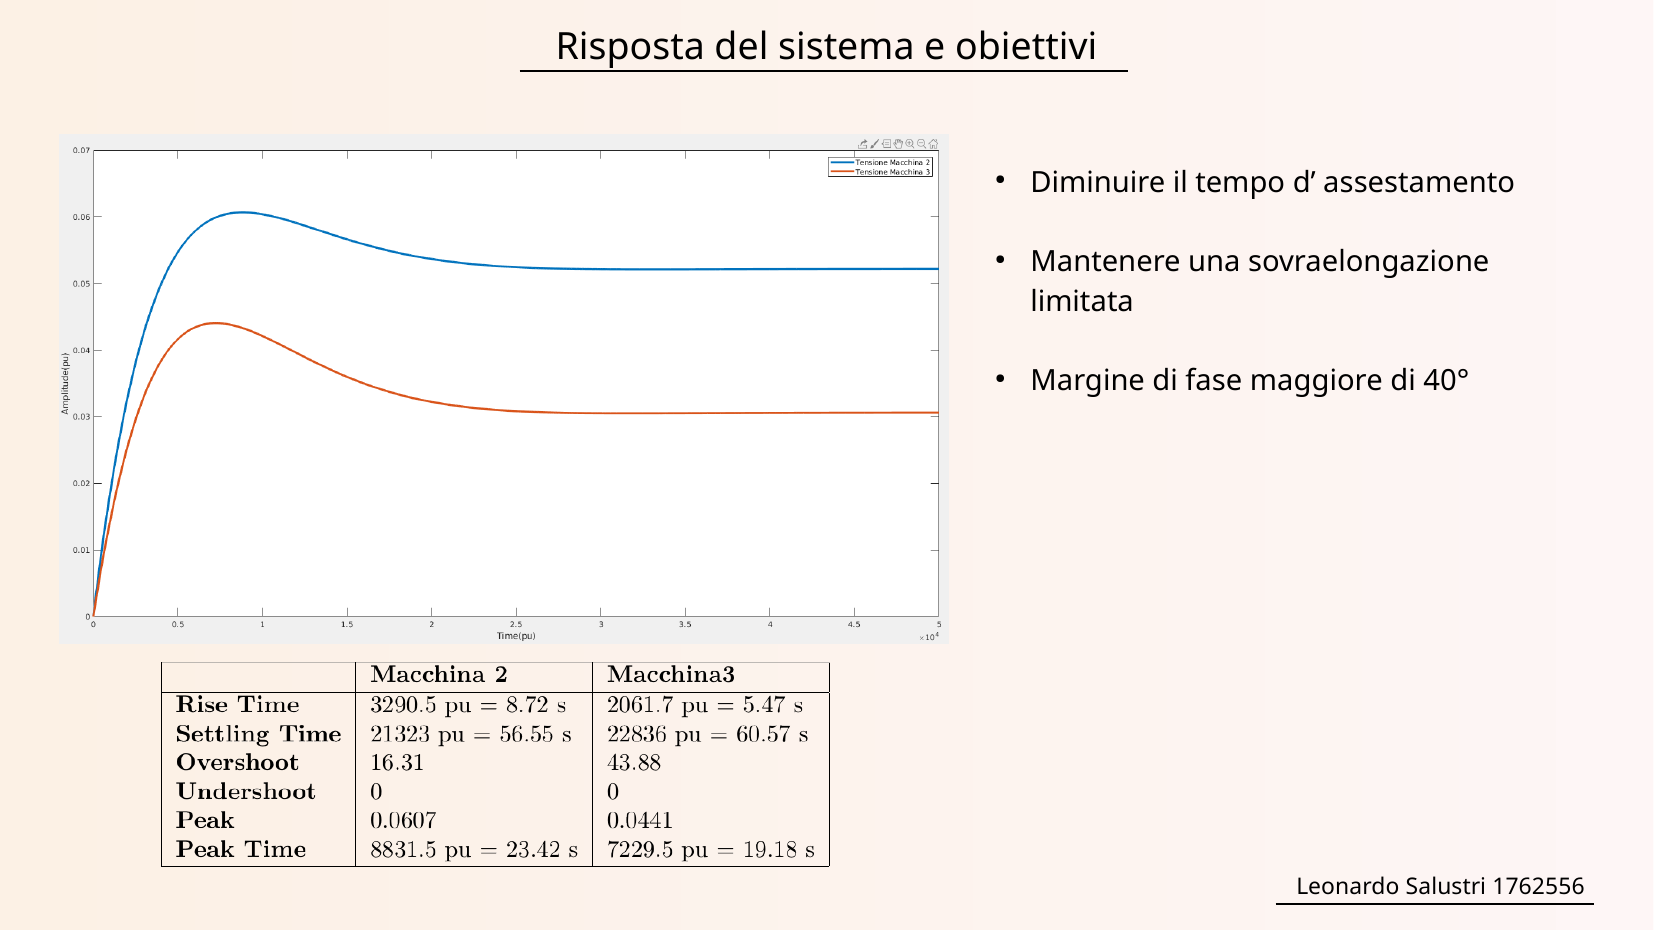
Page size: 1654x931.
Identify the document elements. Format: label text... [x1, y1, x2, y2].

picture [59, 134, 949, 644]
text_box Diminuire il tempo d’ assestamento Mantenere una sovraelongazione limitata Margine di fase maggiore di 40° [980, 153, 1548, 458]
picture [153, 655, 841, 868]
text_box Risposta del sistema e obiettivi [0, 11, 1654, 89]
text_box Leonardo Salustri 1762556 [1281, 862, 1654, 916]
